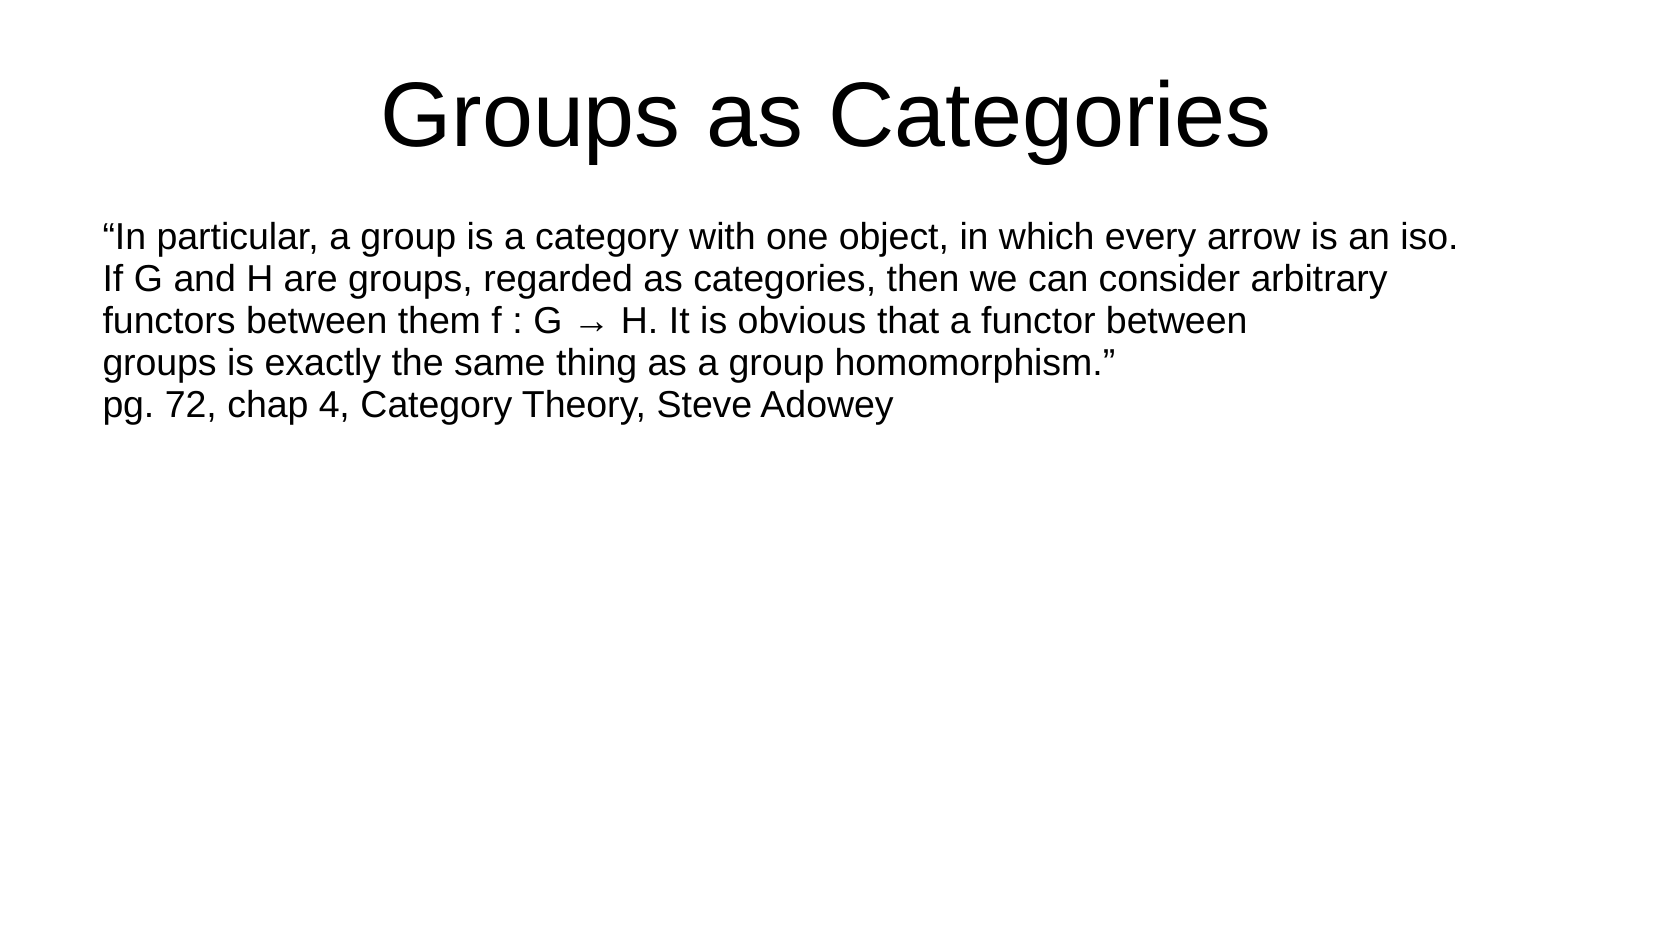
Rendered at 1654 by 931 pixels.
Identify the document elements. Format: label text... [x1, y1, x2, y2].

title Groups as Categories [82, 37, 1571, 193]
text_box “In particular, a group is a category with one object, in which every arrow is an iso. If G and H are groups, regarded as categories, then we can consider arbitrary functors between them f : G → H. It is obvious that a functor between groups is exactly the same thing as a group homomorphism.” pg. 72, chap 4, Category Theory, Steve Adowey [87, 207, 1485, 433]
